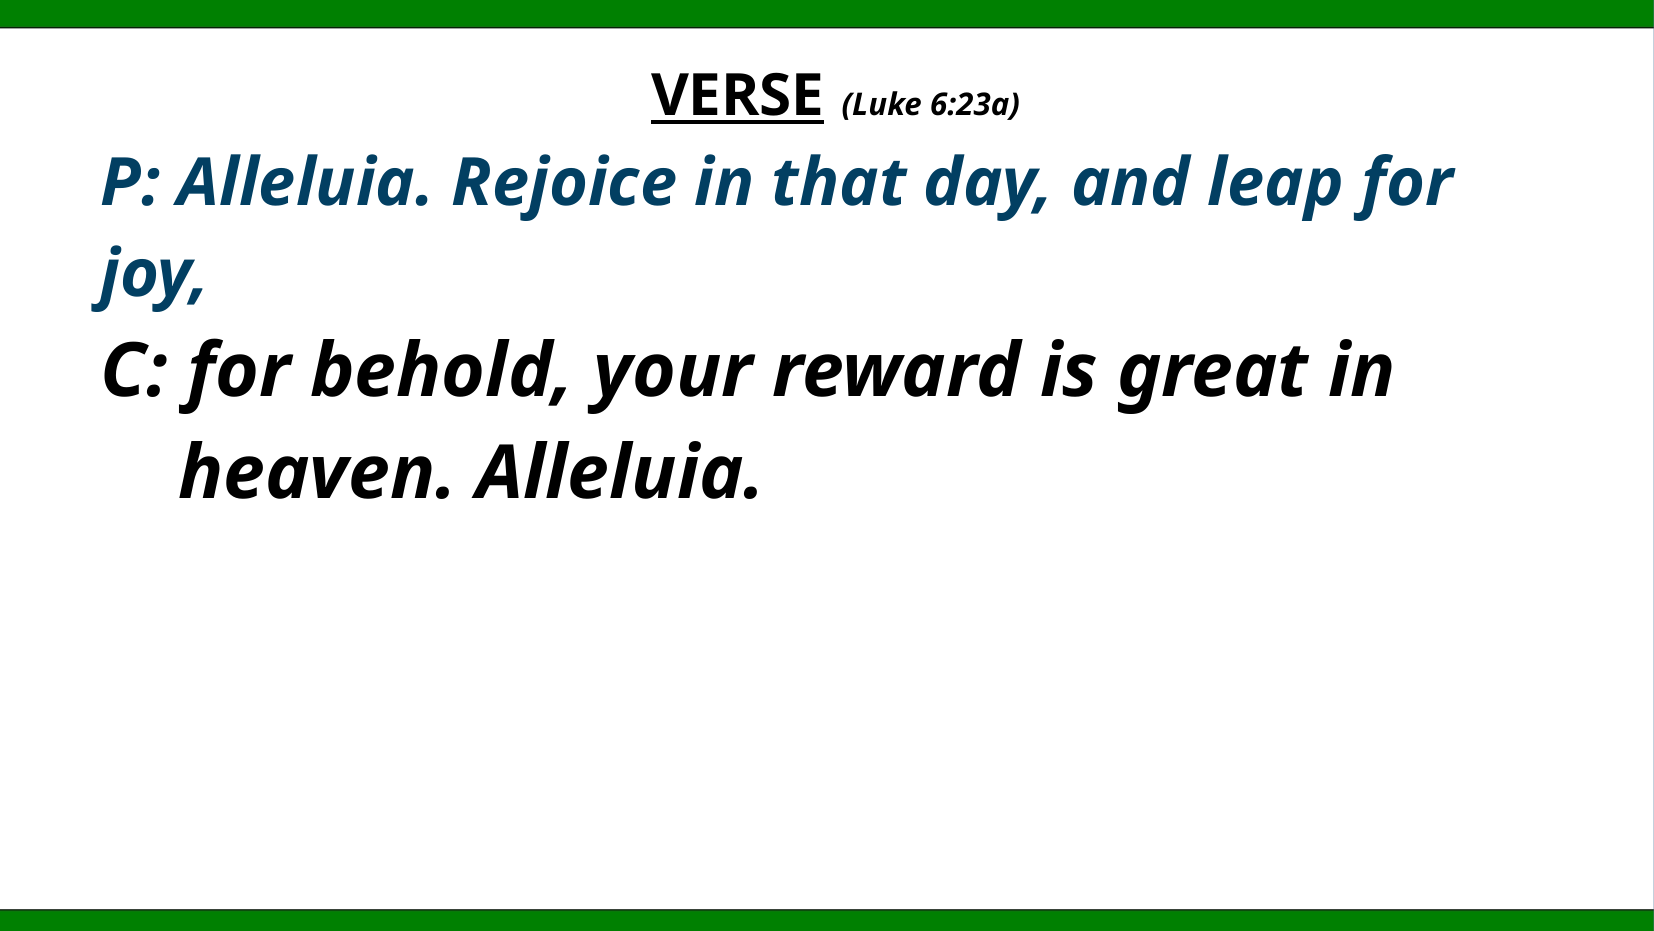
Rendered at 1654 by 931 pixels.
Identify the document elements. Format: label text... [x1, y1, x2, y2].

picture [0, 0, 1654, 931]
text_box Verse (Luke 6:23a) P: Alleluia. Rejoice in that day, and leap for joy, C: for behold, your reward is great in heaven. Alleluia. [85, 36, 1586, 496]
